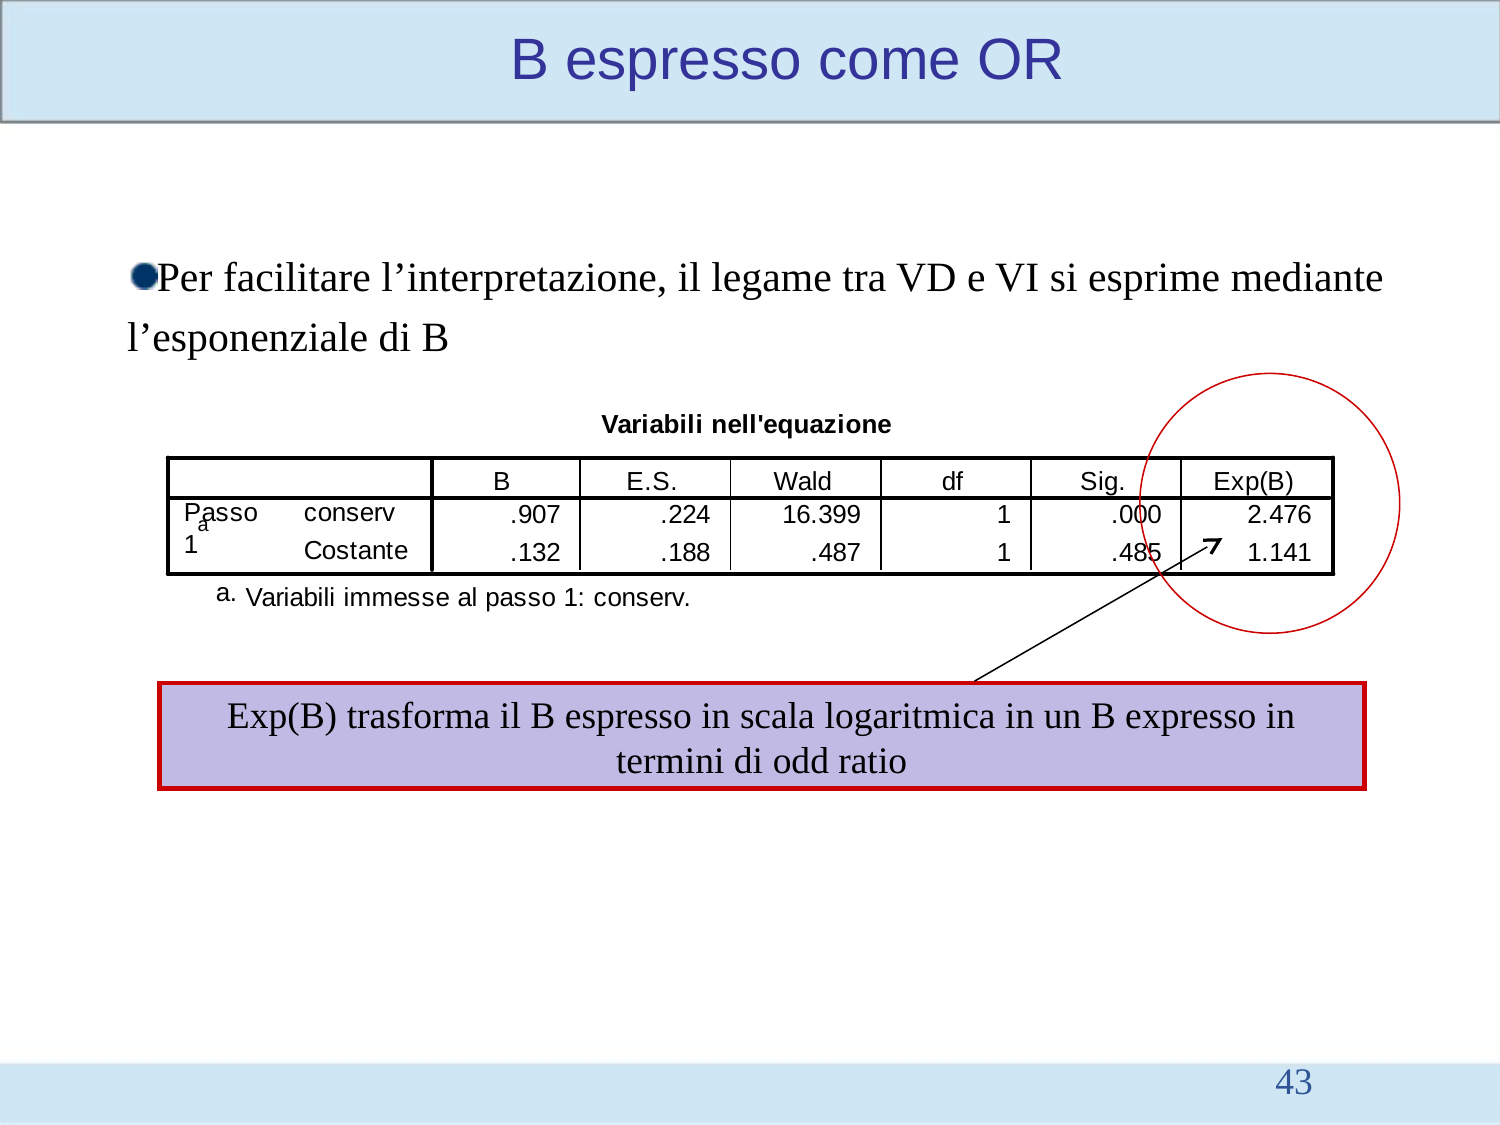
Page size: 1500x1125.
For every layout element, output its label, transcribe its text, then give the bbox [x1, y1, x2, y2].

text_box Exp(B) trasforma il B espresso in scala logaritmica in un B expresso in termini di odd ratio [159, 683, 1365, 789]
text_box Per facilitare l’interpretazione, il legame tra VD e VI si esprime mediante l’esponenziale di B [112, 231, 1400, 368]
title B espresso come OR [113, 0, 1463, 158]
picture [0, 0, 1500, 1125]
